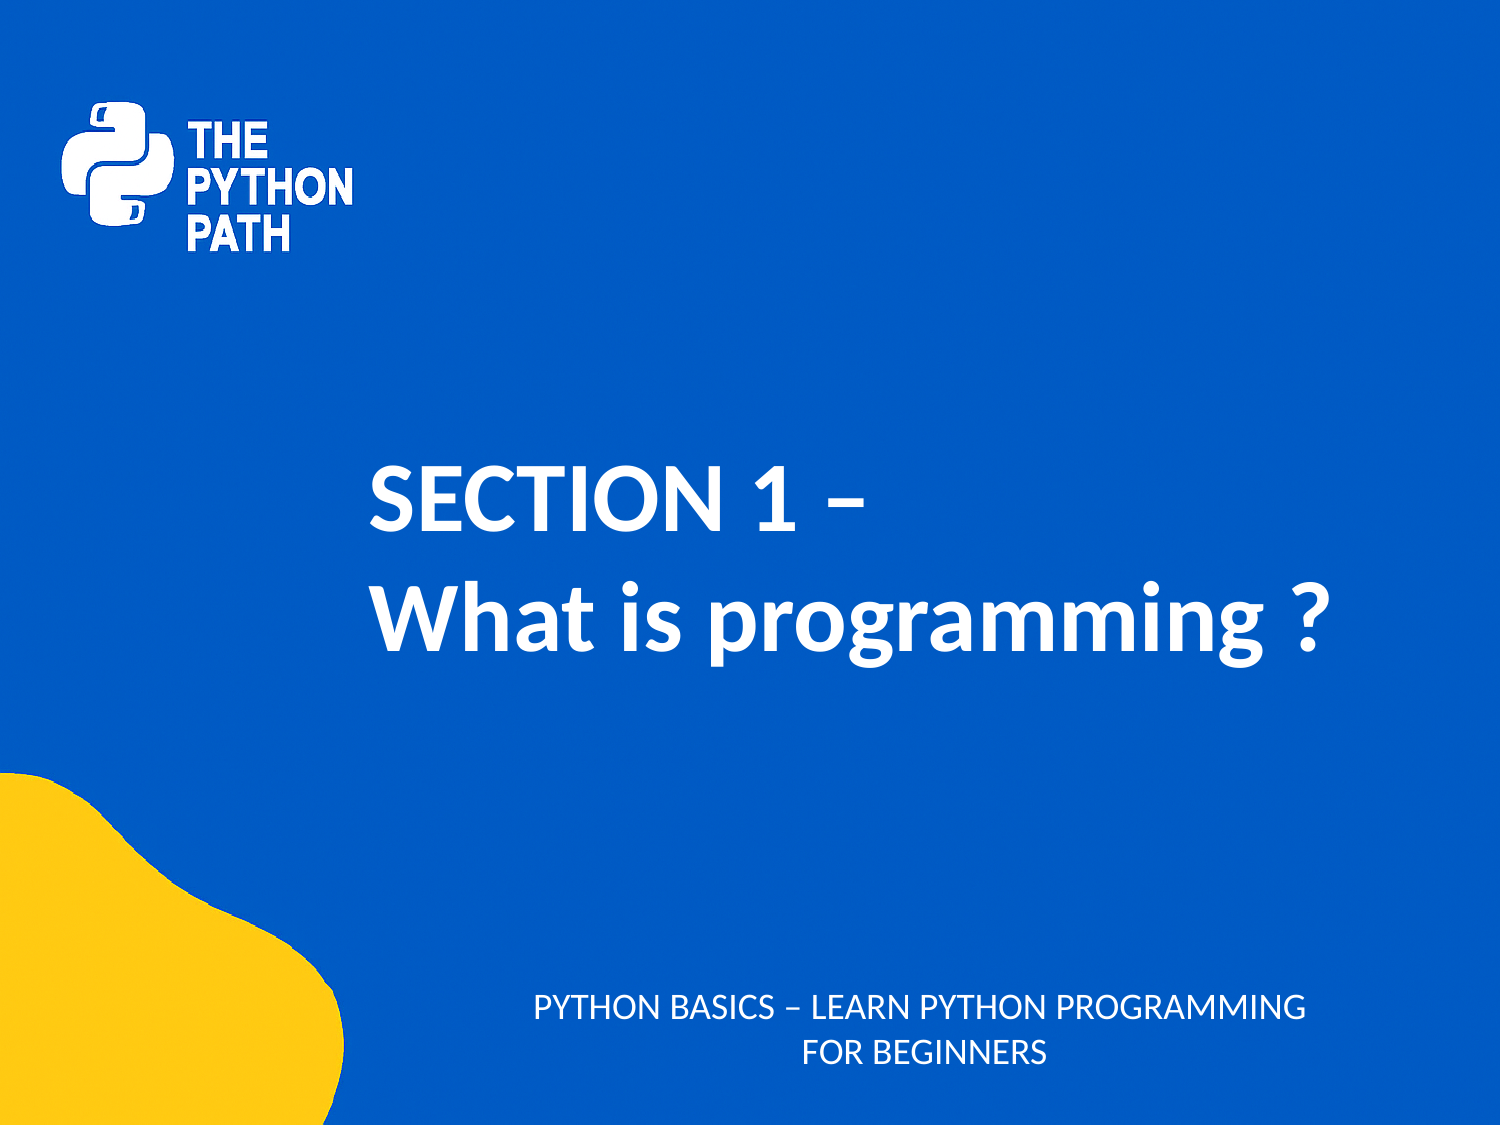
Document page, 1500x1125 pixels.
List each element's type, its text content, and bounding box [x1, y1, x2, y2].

text_box SECTION 1 – What is programming ? [354, 424, 1350, 680]
picture [0, 0, 1500, 1125]
text_box PYTHON BASICS – LEARN PYTHON PROGRAMMING FOR BEGINNERS [518, 974, 1323, 1080]
